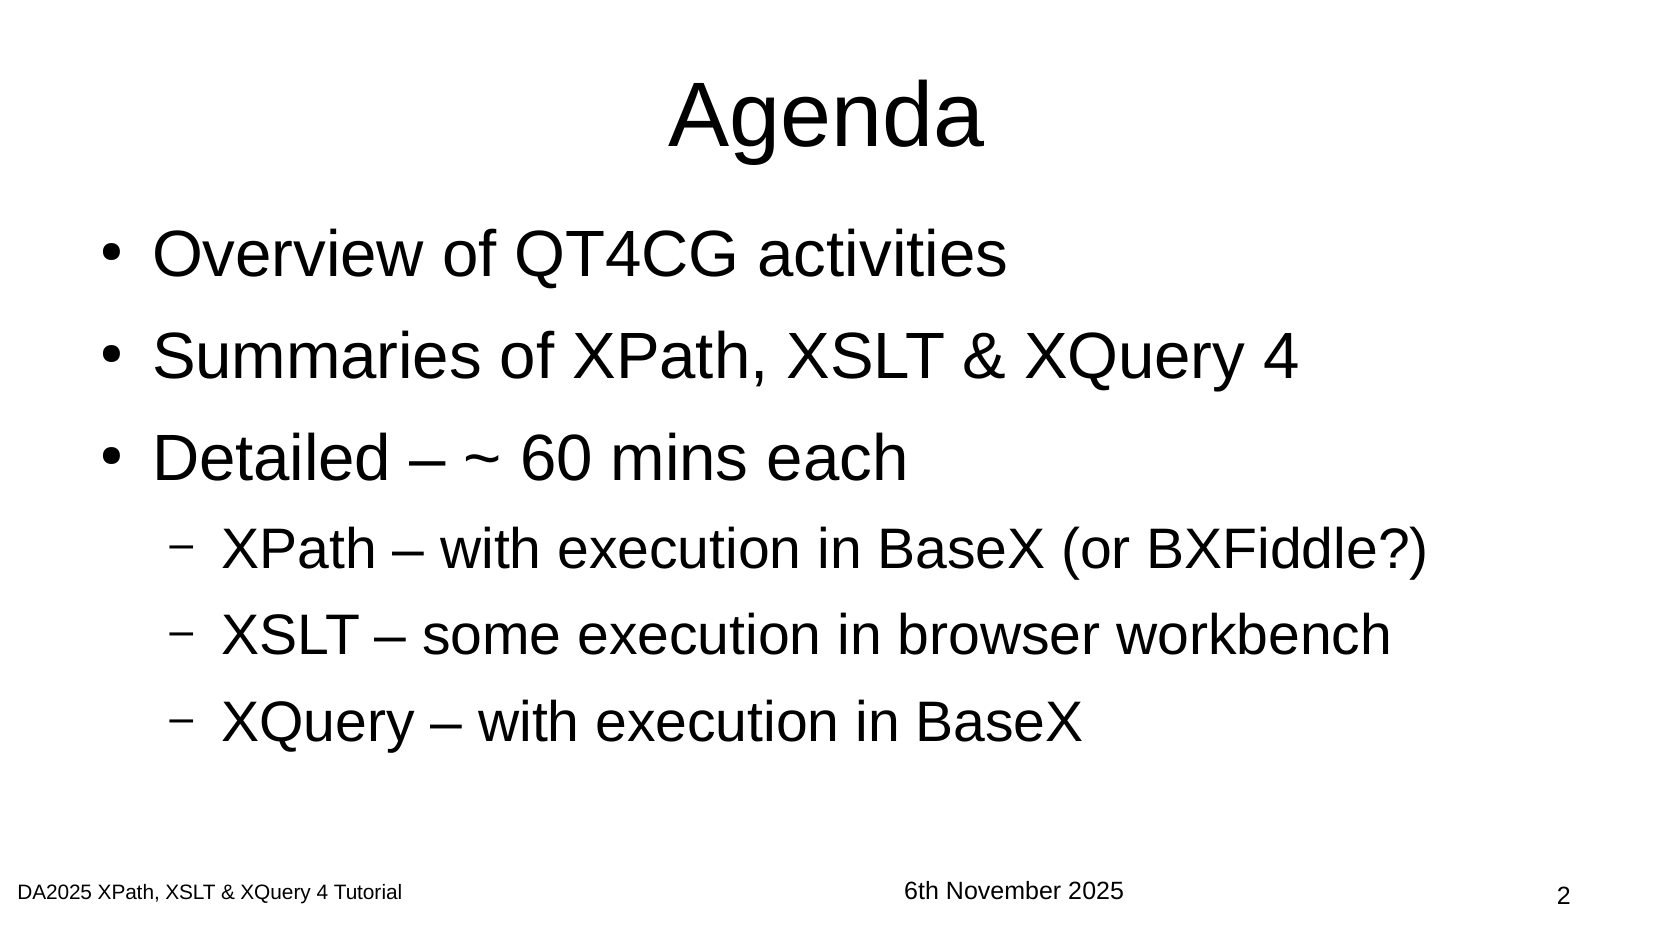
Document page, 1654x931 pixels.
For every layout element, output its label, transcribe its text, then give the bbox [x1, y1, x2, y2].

list Overview of QT4CG activities Summaries of XPath, XSLT & XQuery 4 Detailed – ~ 60 mins each XPath – with execution in BaseX (or BXFiddle?) XSLT – some execution in browser workbench XQuery – with execution in BaseX [82, 217, 1571, 758]
title Agenda [82, 37, 1571, 193]
